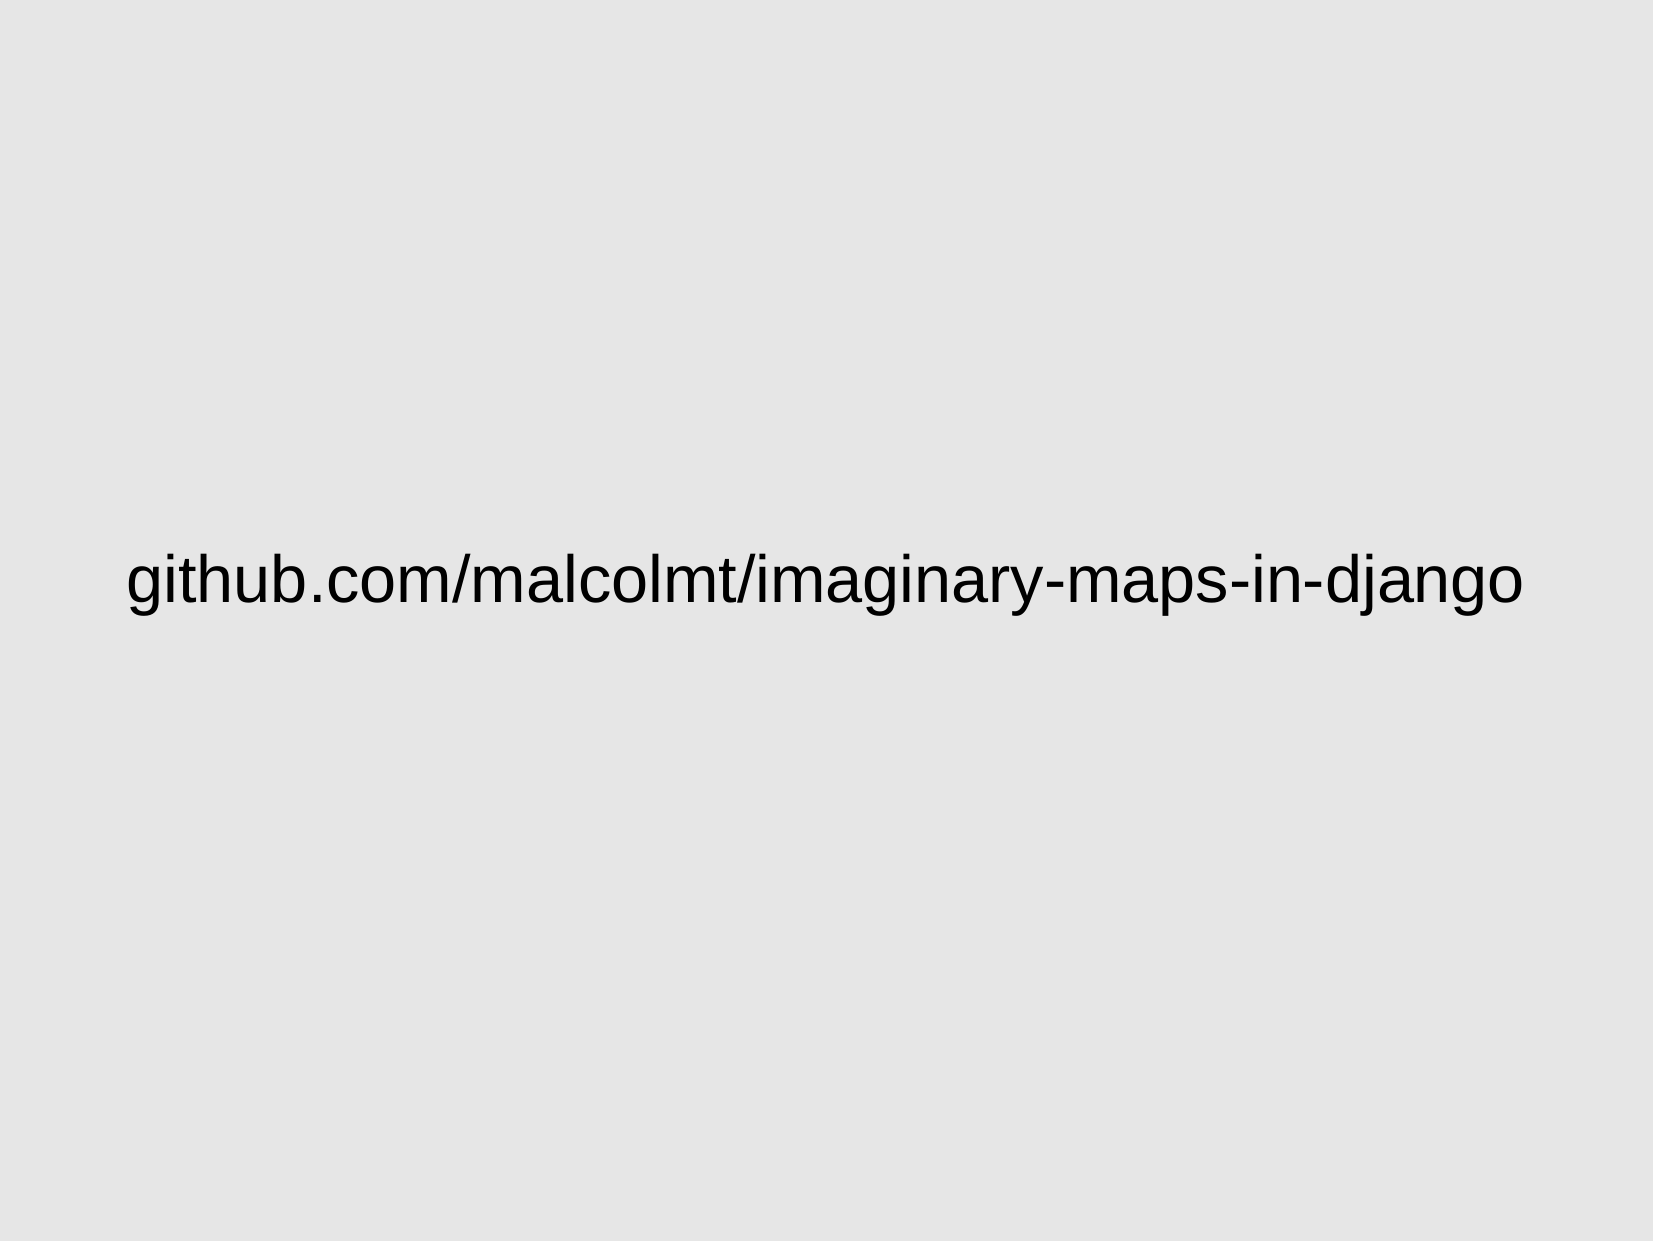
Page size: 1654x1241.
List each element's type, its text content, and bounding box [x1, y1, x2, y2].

subtitle github.com/malcolmt/imaginary-maps-in-django [82, 56, 1571, 1102]
